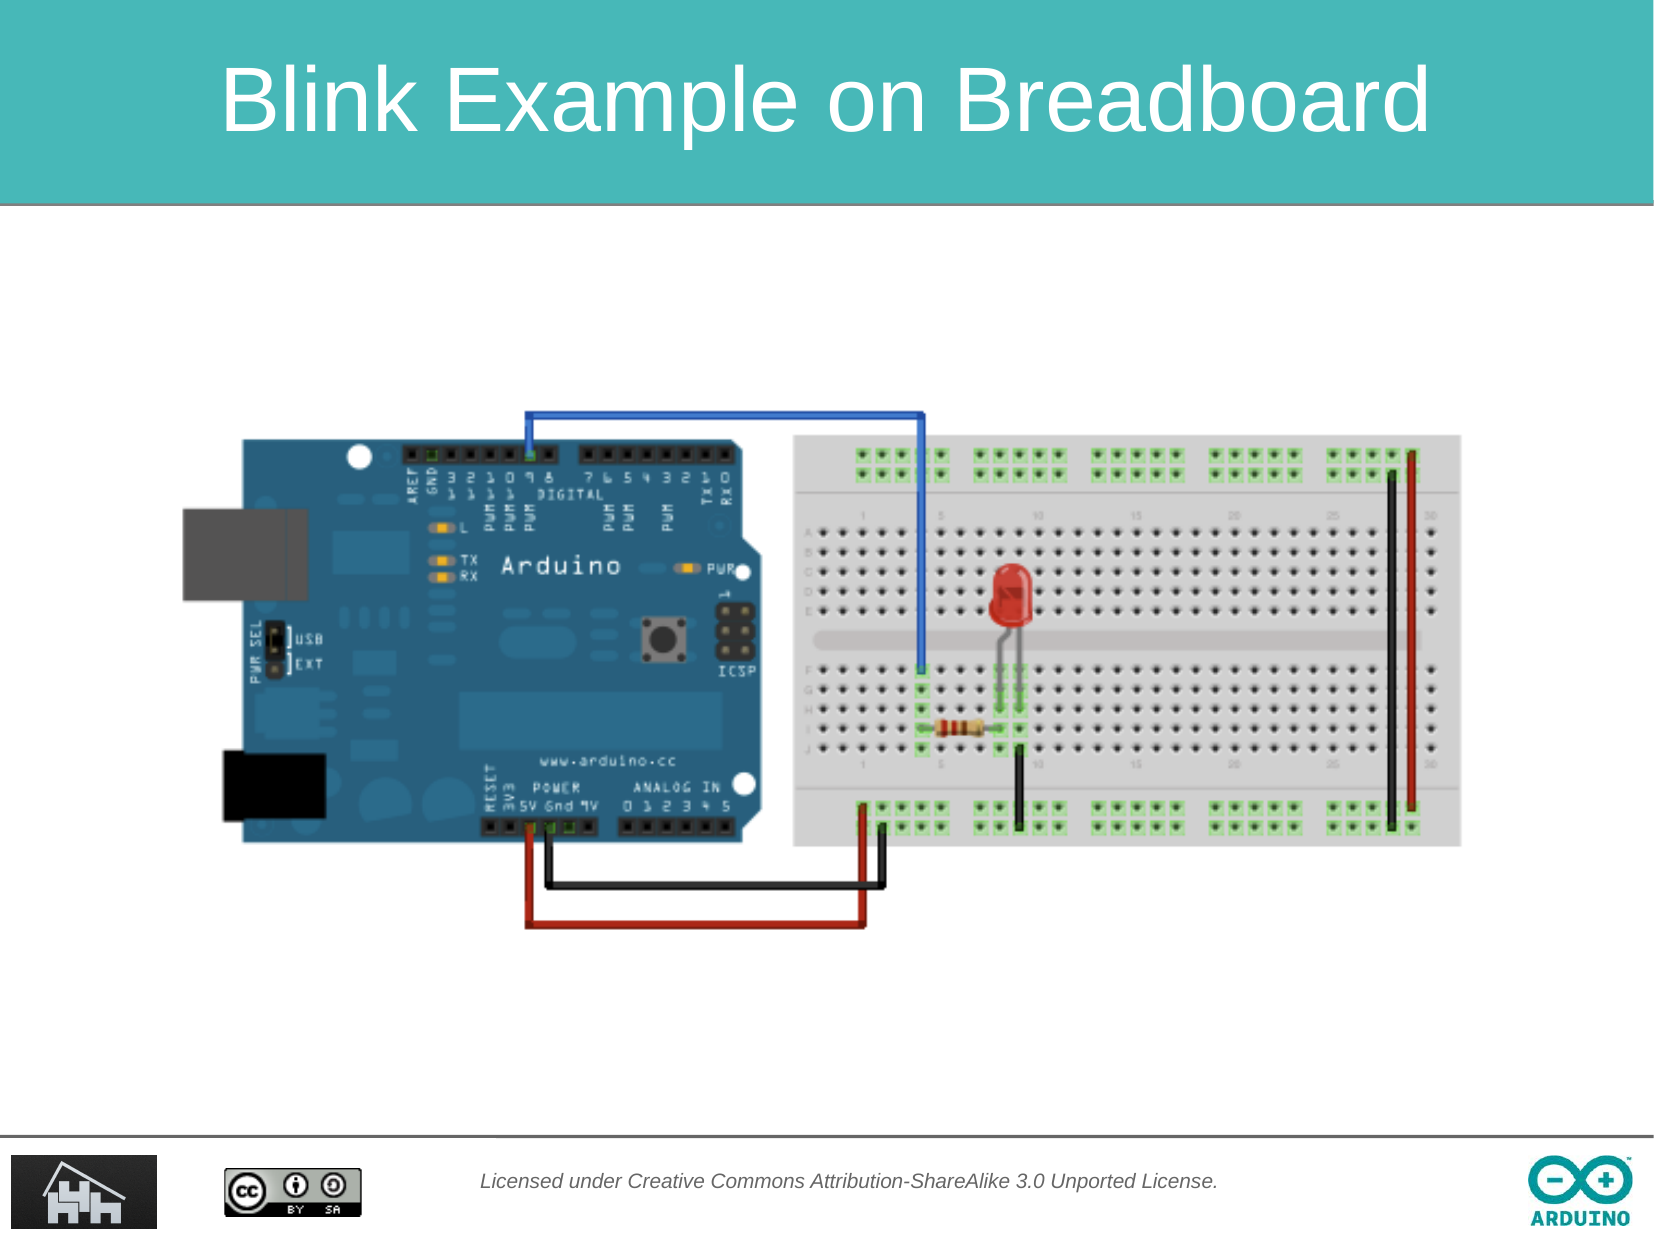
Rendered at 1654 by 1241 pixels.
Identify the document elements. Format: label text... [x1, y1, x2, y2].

title Blink Example on Breadboard [0, 0, 1654, 204]
picture [11, 1155, 157, 1229]
picture [94, 342, 1582, 993]
picture [224, 1168, 362, 1217]
picture [1498, 1149, 1654, 1233]
